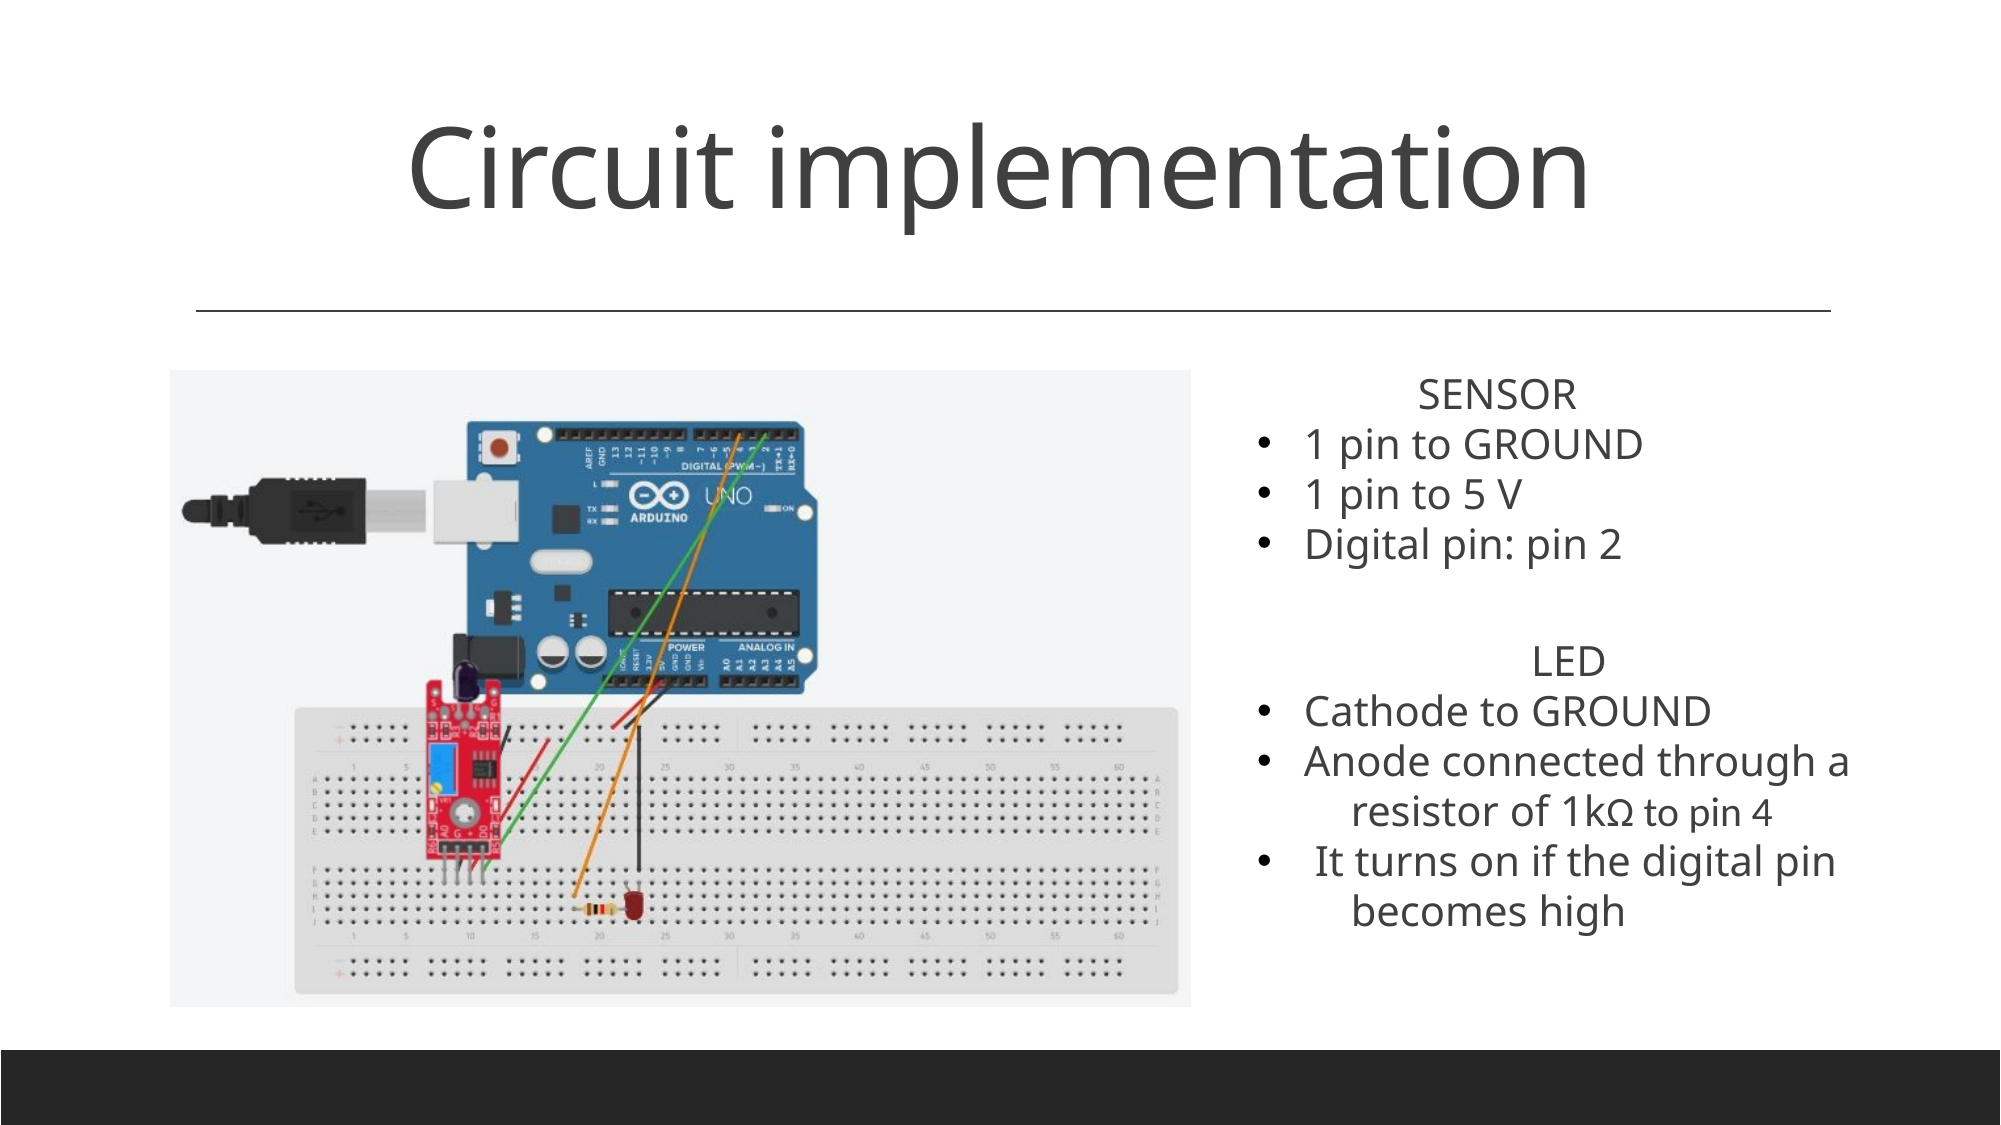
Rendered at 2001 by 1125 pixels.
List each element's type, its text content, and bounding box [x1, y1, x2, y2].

text_box SENSOR 1 pin to GROUND 1 pin to 5 V Digital pin: pin 2 [1242, 360, 1896, 578]
picture [170, 370, 1191, 1007]
title Circuit implementation [174, 0, 1825, 238]
text_box LED Cathode to GROUND Anode connected through a resistor of 1kΩ to pin 4 It turns on if the digital pin becomes high [1242, 627, 1896, 946]
